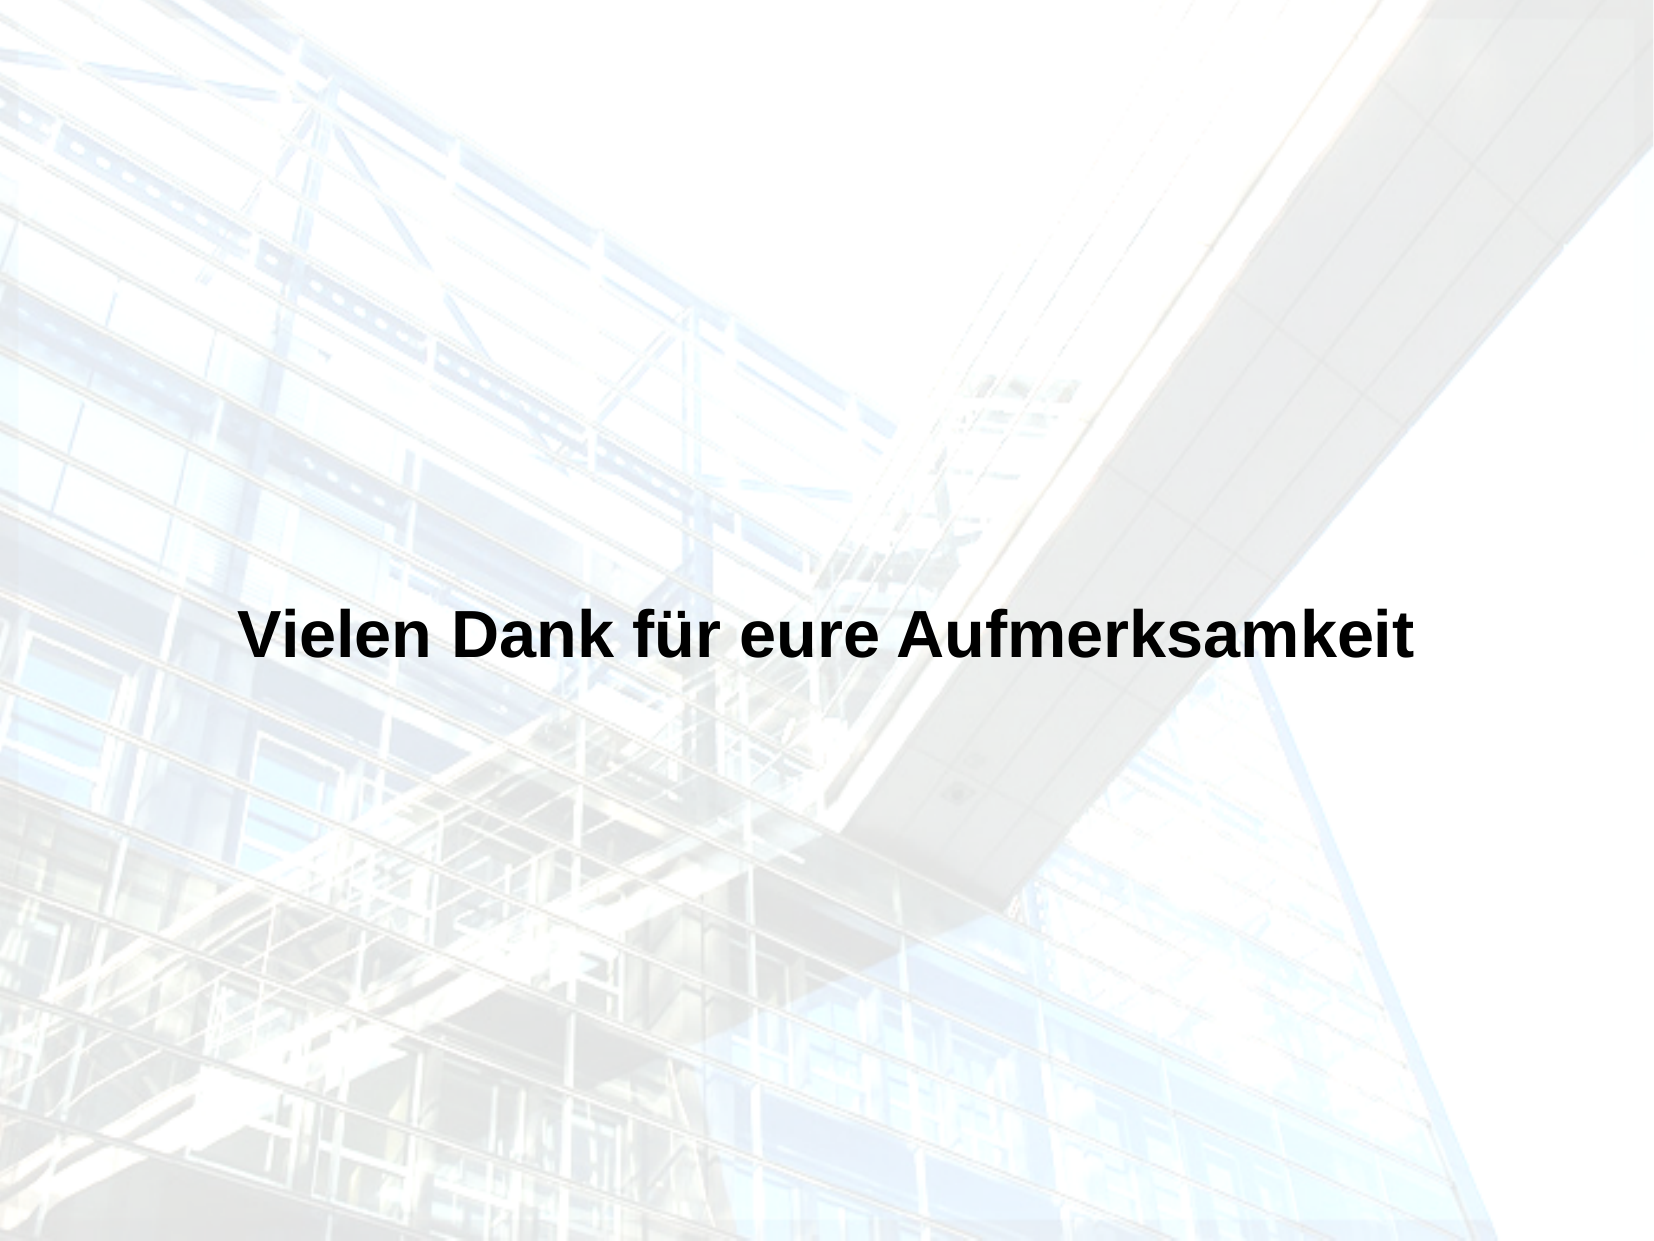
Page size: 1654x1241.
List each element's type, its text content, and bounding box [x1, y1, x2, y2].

picture [0, 0, 1654, 1241]
subtitle Vielen Dank für eure Aufmerksamkeit [82, 118, 1571, 1152]
